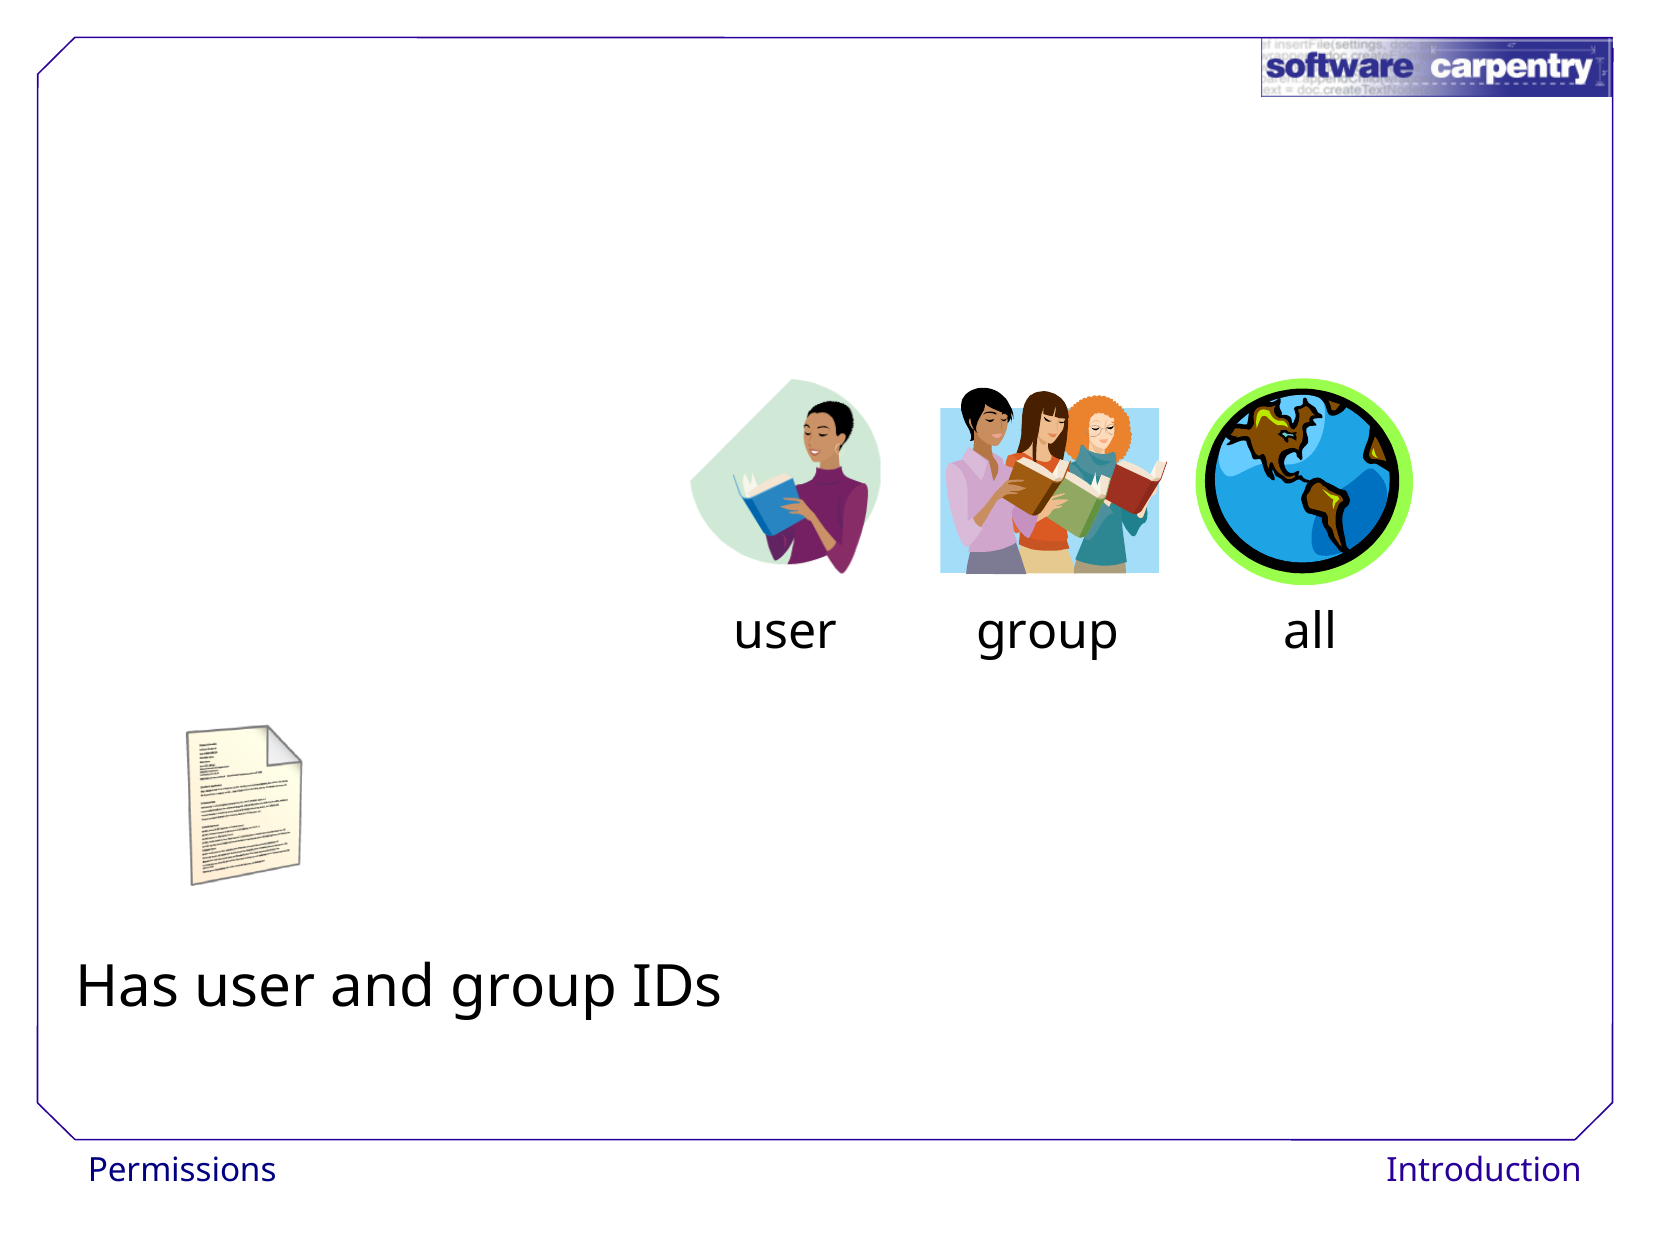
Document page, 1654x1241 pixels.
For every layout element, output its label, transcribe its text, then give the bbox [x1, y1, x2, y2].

text_box Has user and group IDs [60, 905, 888, 1027]
picture [940, 387, 1168, 575]
table_header all [1179, 596, 1441, 683]
table_header user [654, 596, 917, 683]
table_header [392, 596, 654, 683]
picture [1261, 39, 1613, 97]
picture [1195, 378, 1414, 586]
picture [155, 714, 335, 894]
table_header group [917, 596, 1179, 683]
picture [675, 378, 893, 583]
